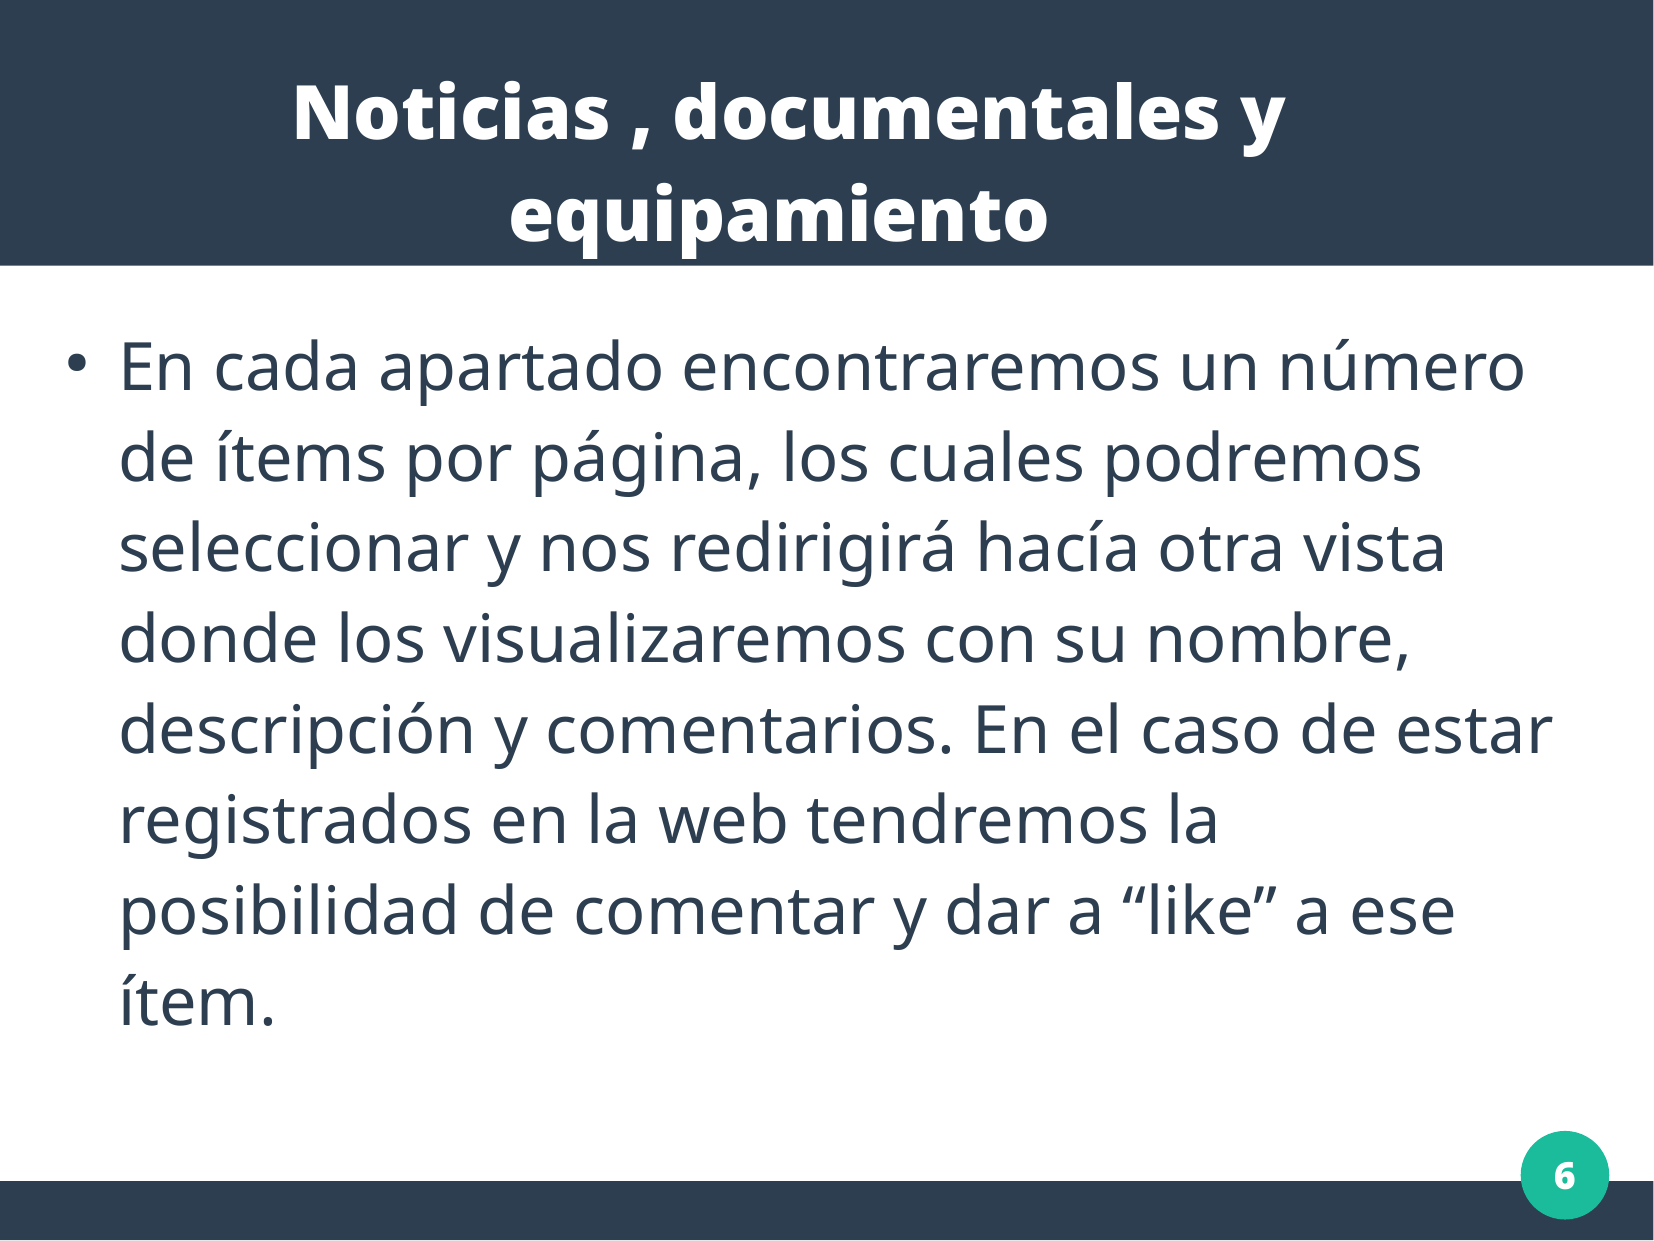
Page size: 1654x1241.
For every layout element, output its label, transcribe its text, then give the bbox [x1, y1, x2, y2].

list En cada apartado encontraremos un número de ítems por página, los cuales podremos seleccionar y nos redirigirá hacía otra vista donde los visualizaremos con su nombre, descripción y comentarios. En el caso de estar registrados en la web tendremos la posibilidad de comentar y dar a “like” a ese ítem. [47, 318, 1583, 1193]
title Noticias , documentales y equipamiento [11, 59, 1548, 217]
